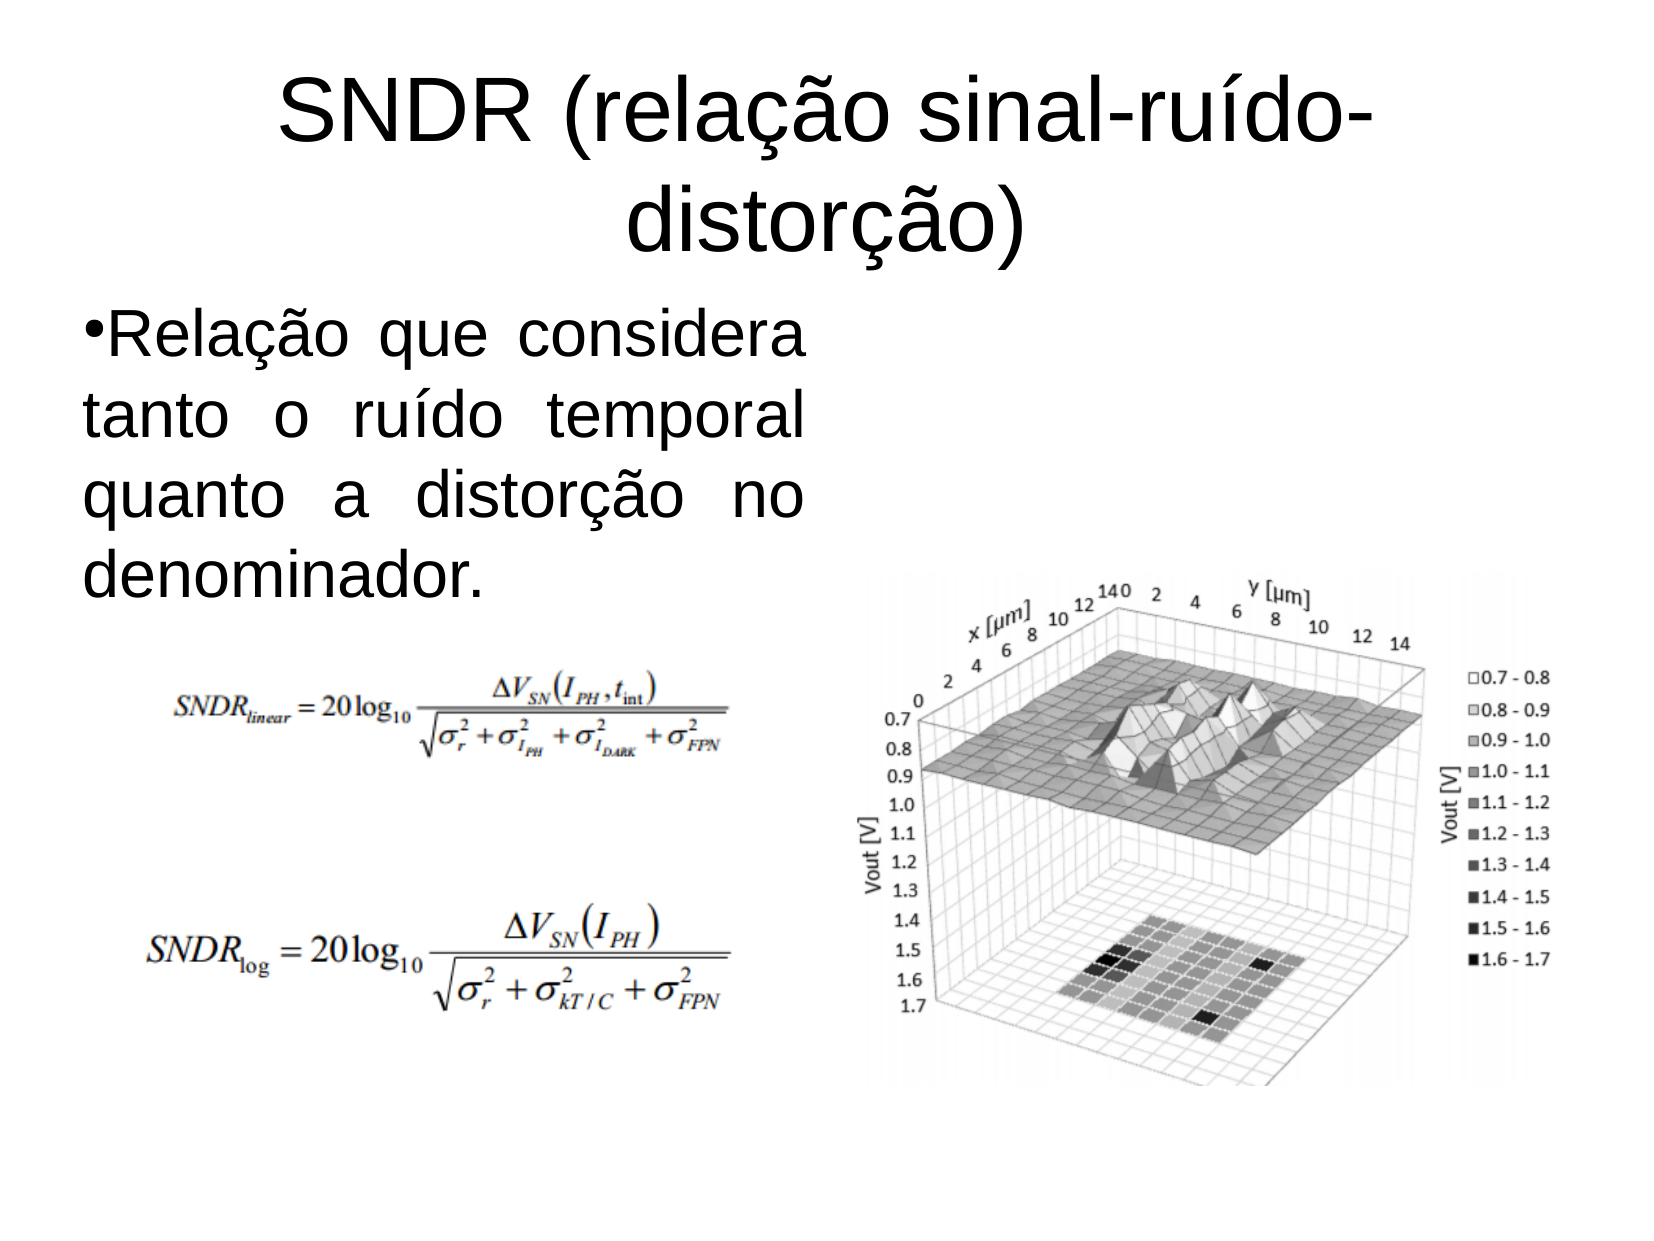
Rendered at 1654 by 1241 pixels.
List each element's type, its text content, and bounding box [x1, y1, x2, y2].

list Relação que considera tanto o ruído temporal quanto a distorção no denominador. [82, 290, 809, 1010]
picture [133, 891, 758, 1044]
title SNDR (relação sinal-ruído-distorção) [82, 49, 1571, 257]
picture [851, 571, 1571, 1086]
picture [154, 649, 758, 768]
